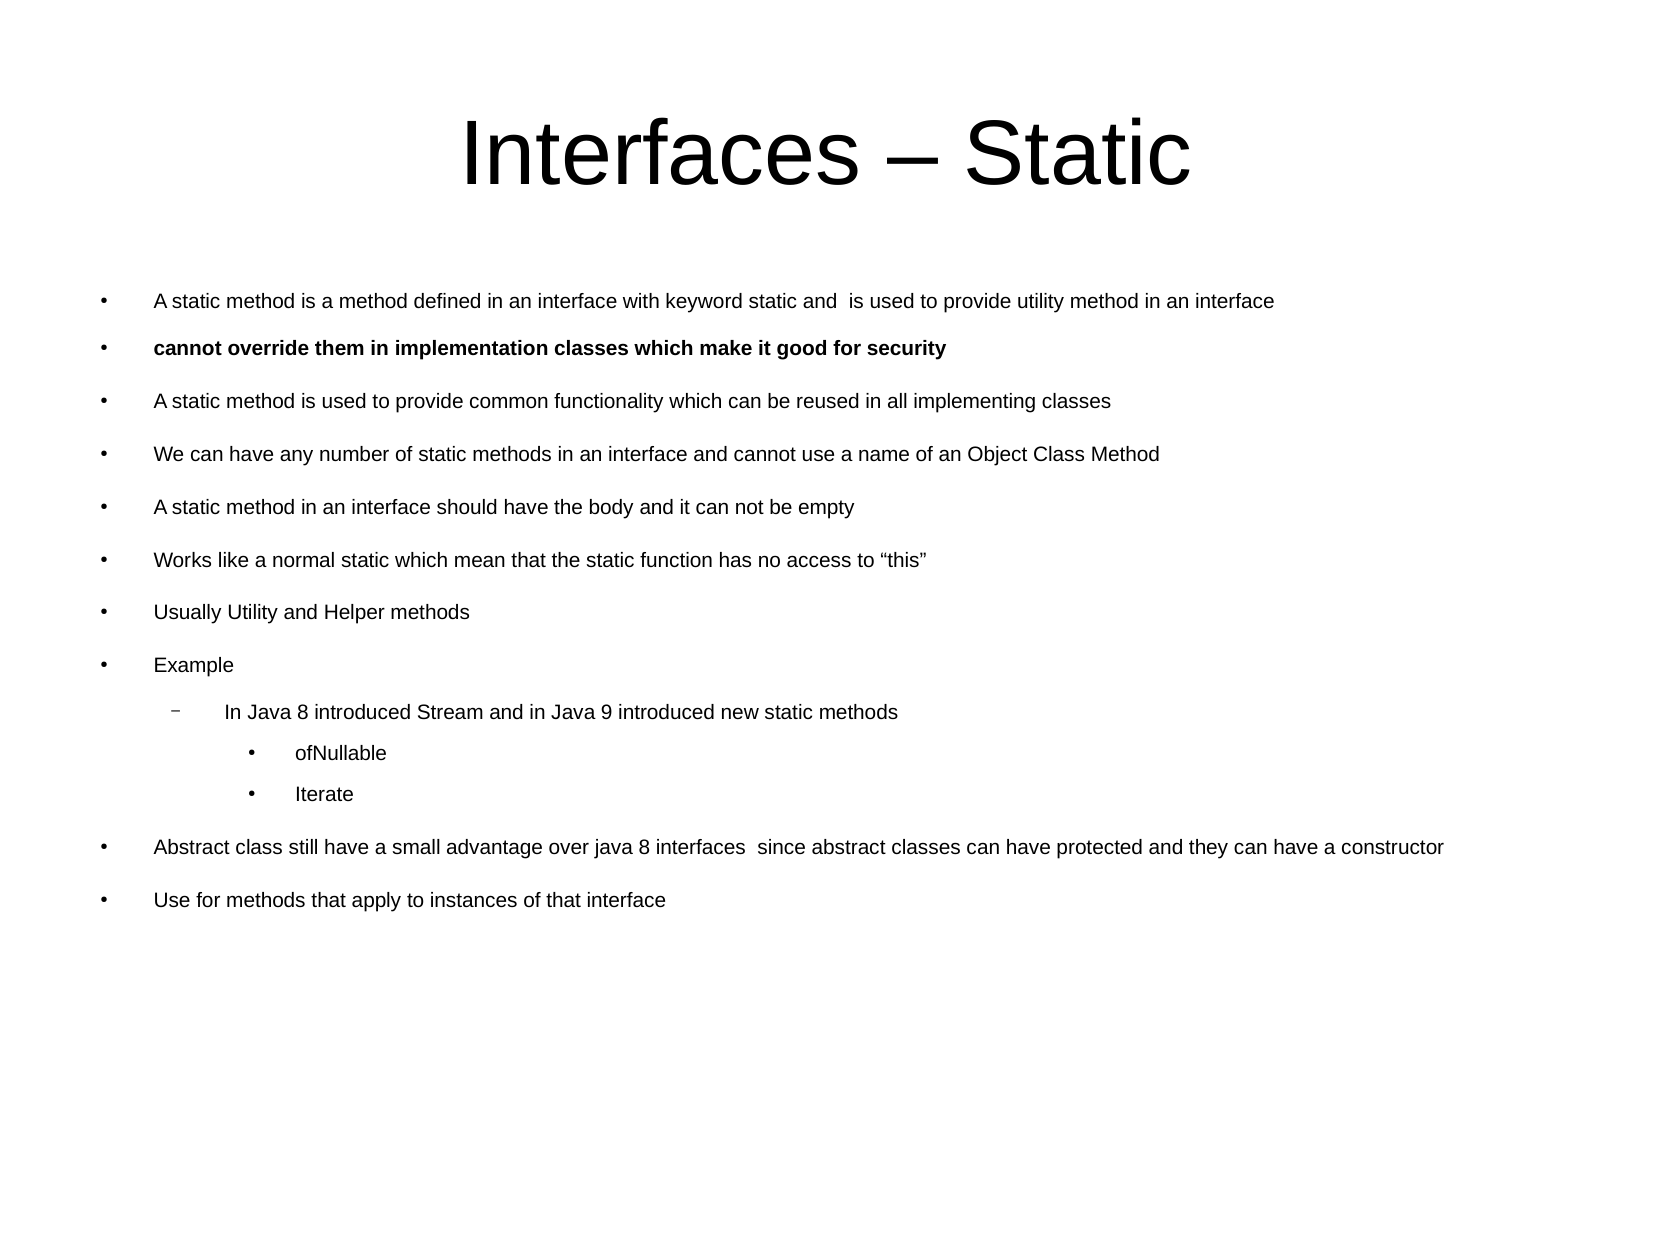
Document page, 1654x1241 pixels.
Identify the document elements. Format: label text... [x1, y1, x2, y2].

list A static method is a method defined in an interface with keyword static and is used to provide utility method in an interface cannot override them in implementation classes which make it good for security A static method is used to provide common functionality which can be reused in all implementing classes We can have any number of static methods in an interface and cannot use a name of an Object Class Method A static method in an interface should have the body and it can not be empty Works like a normal static which mean that the static function has no access to “this” Usually Utility and Helper methods Example In Java 8 introduced Stream and in Java 9 introduced new static methods ofNullable Iterate Abstract class still have a small advantage over java 8 interfaces since abstract classes can have protected and they can have a constructor Use for methods that apply to instances of that interface [82, 290, 1621, 1216]
title Interfaces – Static [82, 49, 1571, 257]
